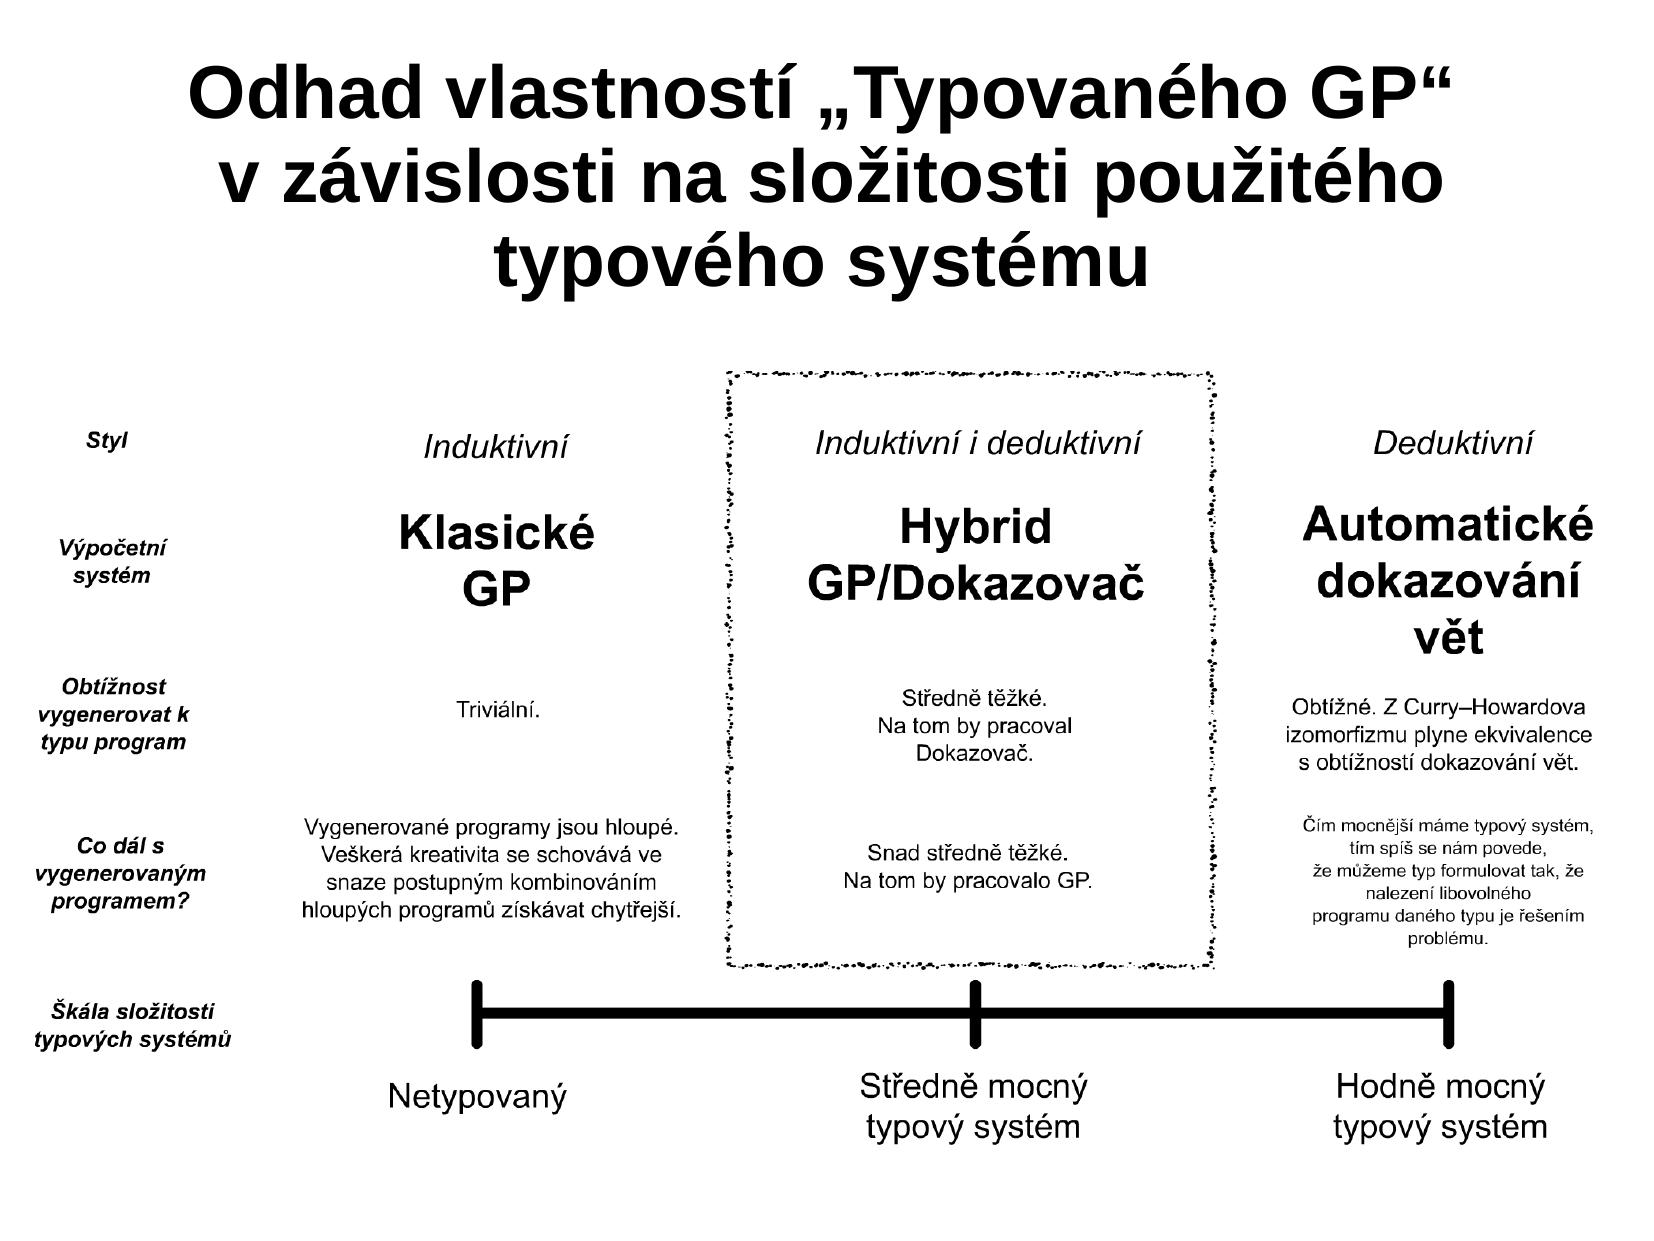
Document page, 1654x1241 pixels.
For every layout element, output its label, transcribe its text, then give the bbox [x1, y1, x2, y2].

picture [25, 371, 1654, 1147]
title Odhad vlastností „Typovaného GP“ v závislosti na složitosti použitého typového systému [88, 50, 1577, 303]
